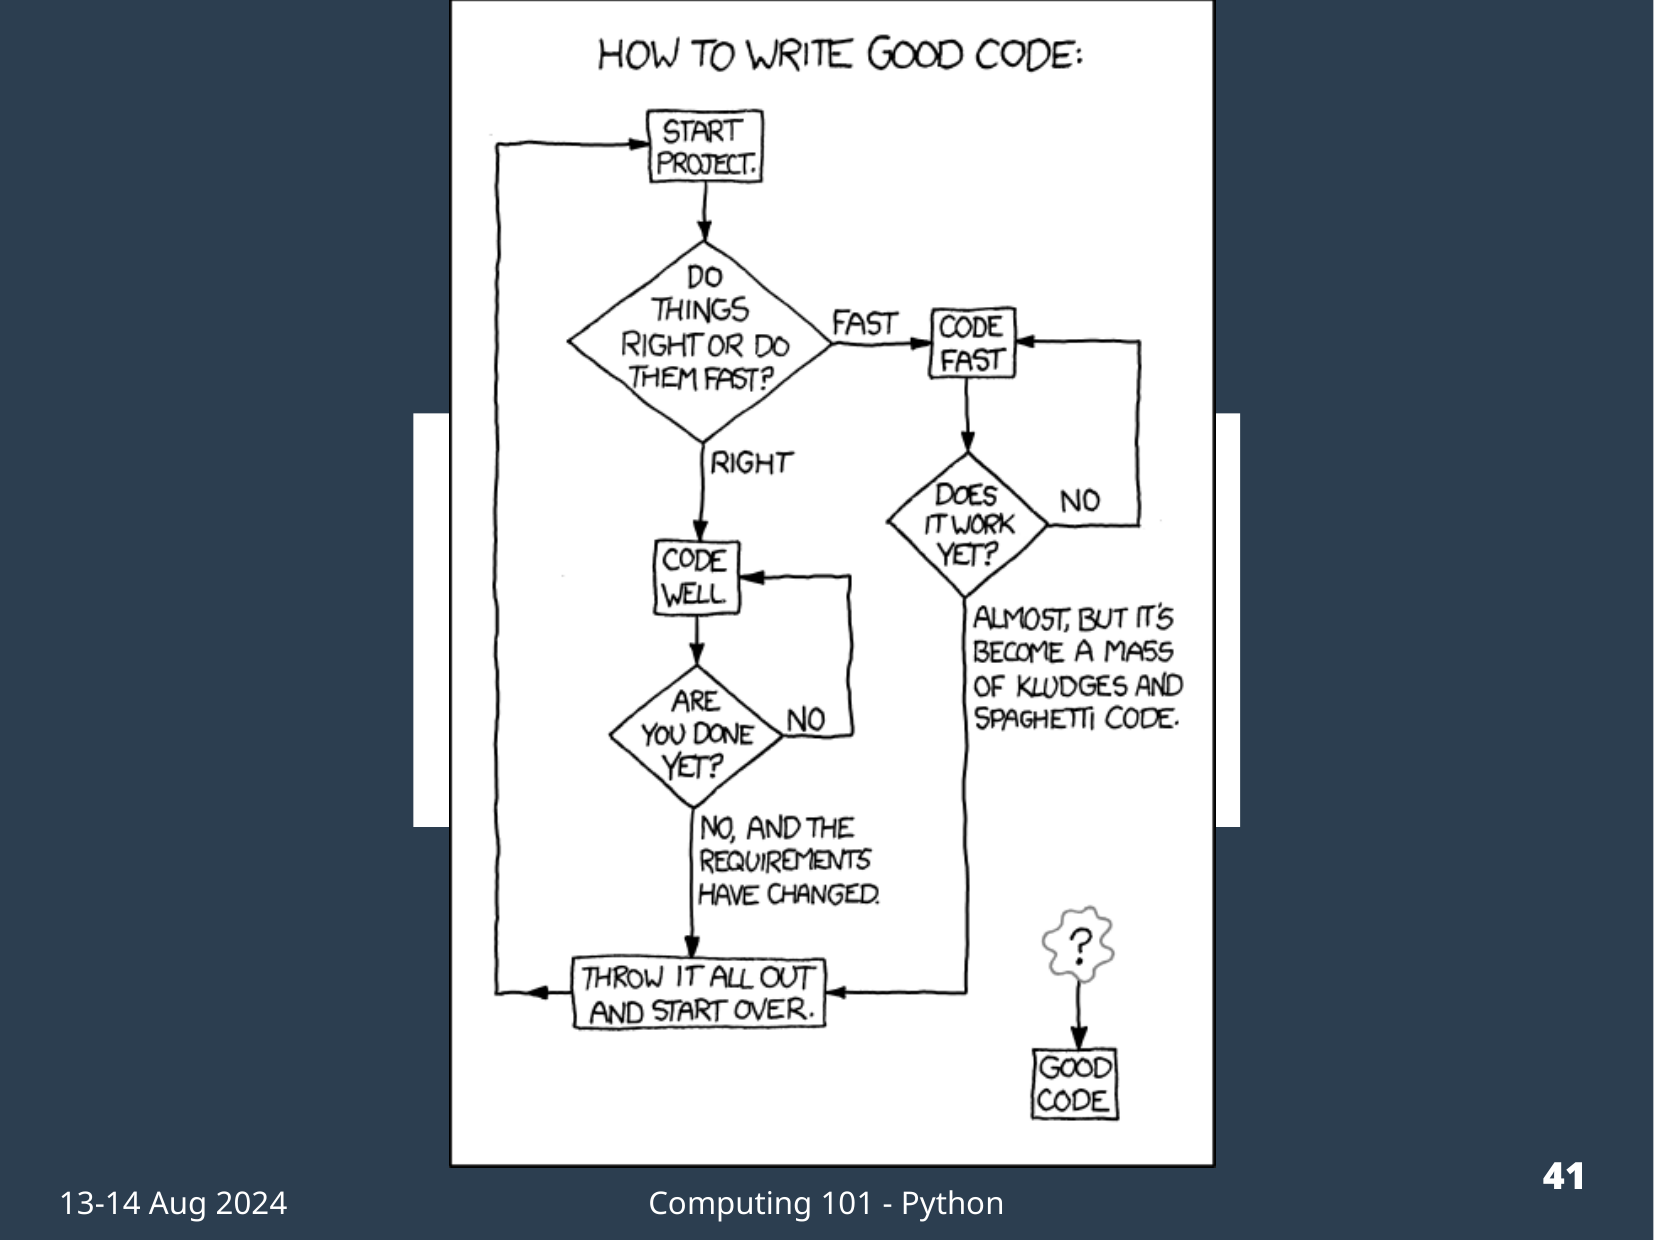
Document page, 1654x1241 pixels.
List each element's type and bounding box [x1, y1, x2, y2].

picture [449, 0, 1216, 1169]
